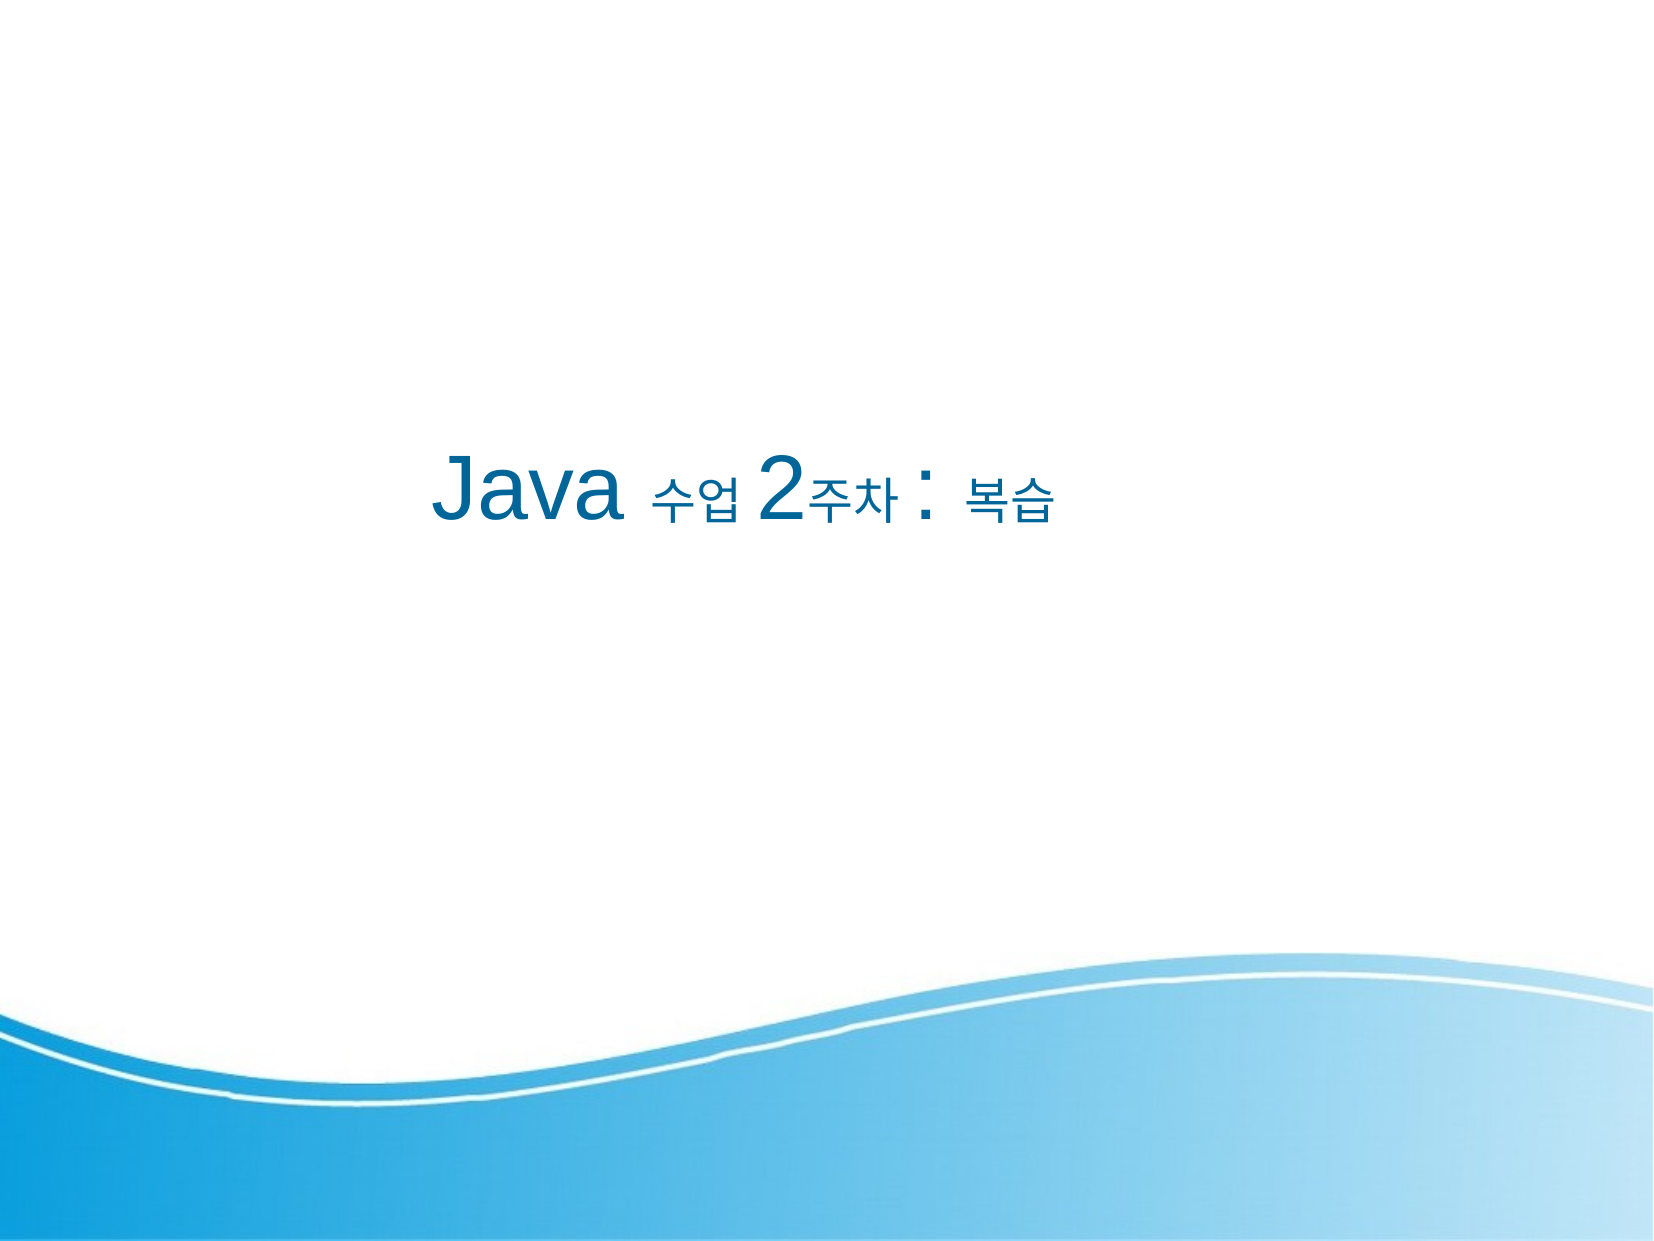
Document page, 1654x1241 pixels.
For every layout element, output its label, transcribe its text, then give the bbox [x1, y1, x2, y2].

picture [0, 952, 1654, 1241]
title Java 수업 2주차 : 복습 [0, 384, 1489, 592]
